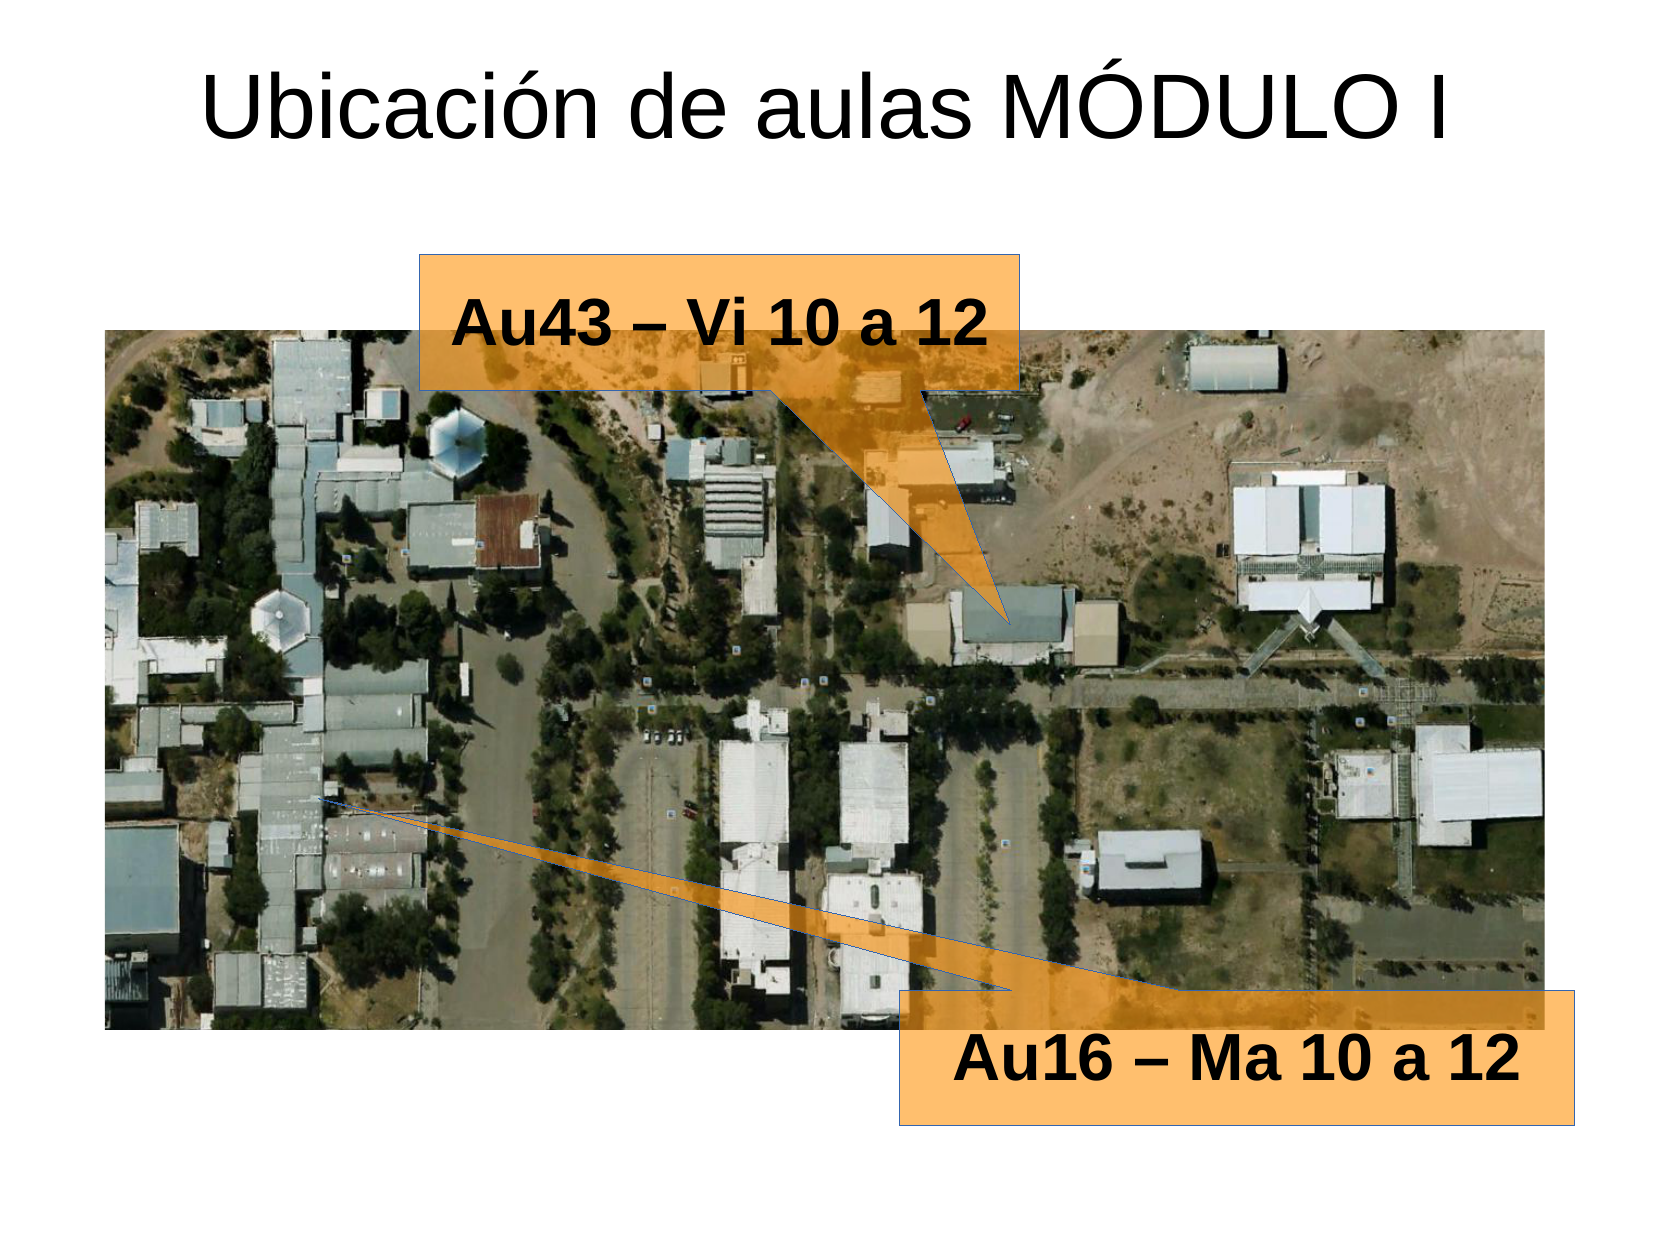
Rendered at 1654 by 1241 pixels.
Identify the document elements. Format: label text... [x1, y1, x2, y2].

text_box Au43 – Vi 10 a 12 [419, 254, 1020, 625]
title Ubicación de aulas MÓDULO I [82, 49, 1571, 166]
text_box Au16 – Ma 10 a 12 [318, 798, 1575, 1126]
picture [104, 330, 1545, 1030]
